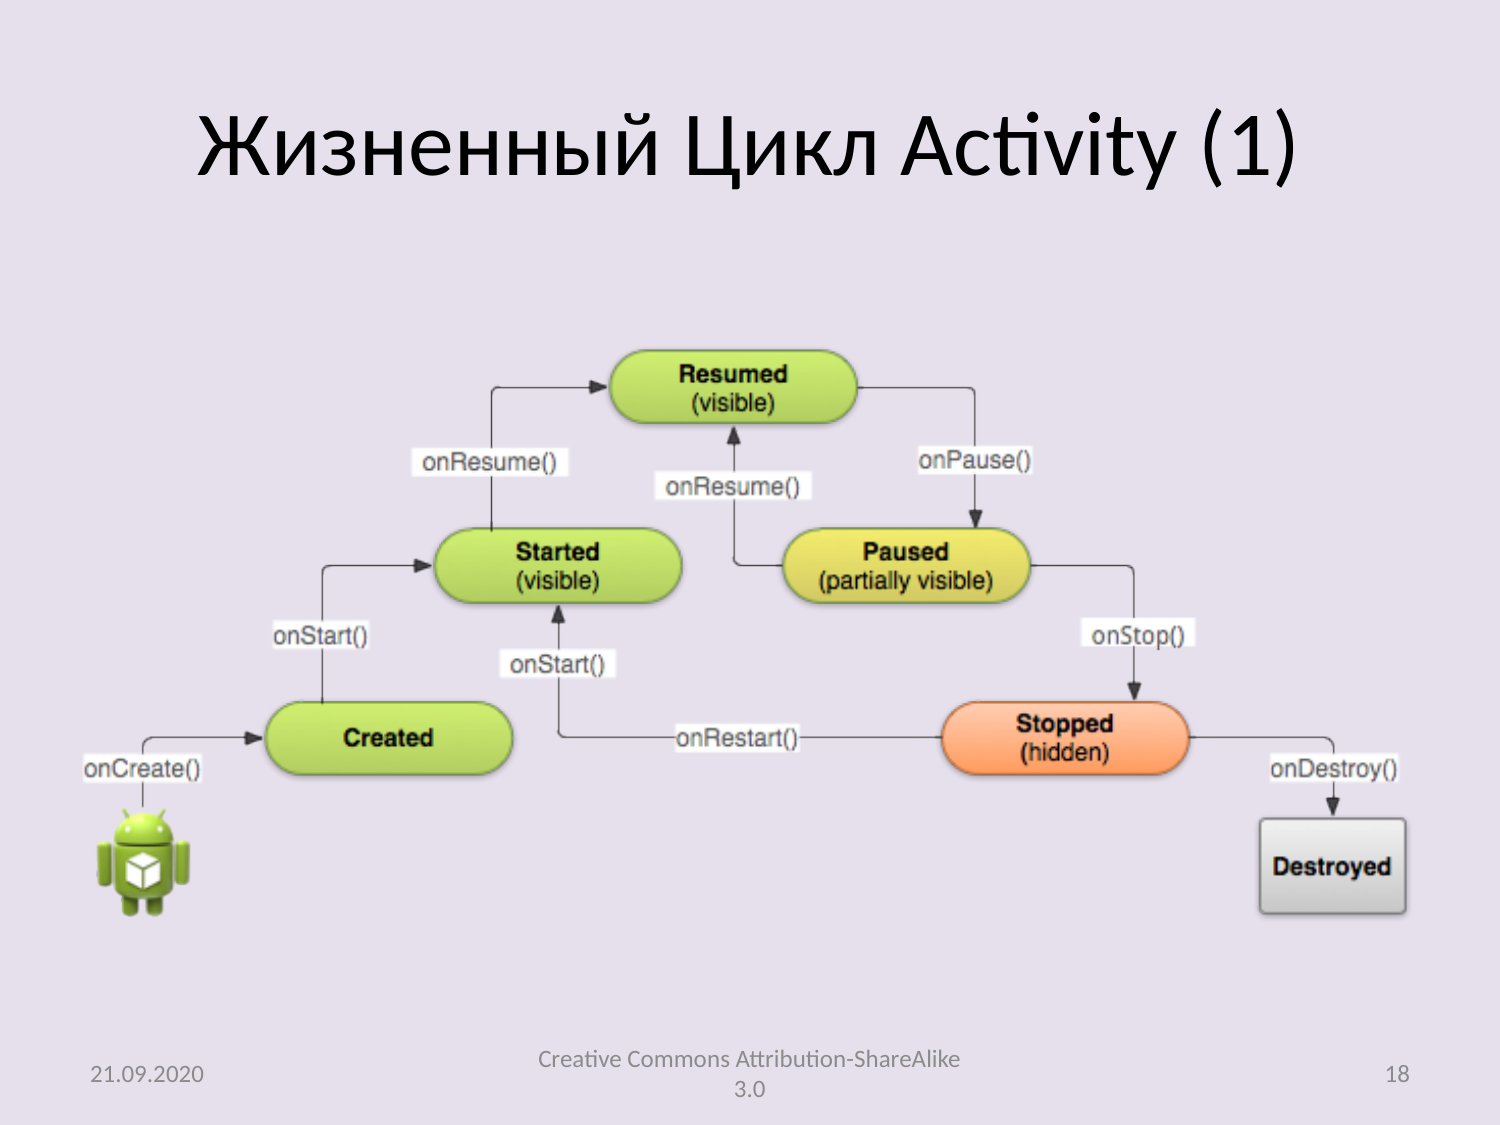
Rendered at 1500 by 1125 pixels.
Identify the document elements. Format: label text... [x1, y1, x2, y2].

title Жизненный Цикл Activity (1) [75, 45, 1425, 233]
picture [75, 332, 1425, 935]
